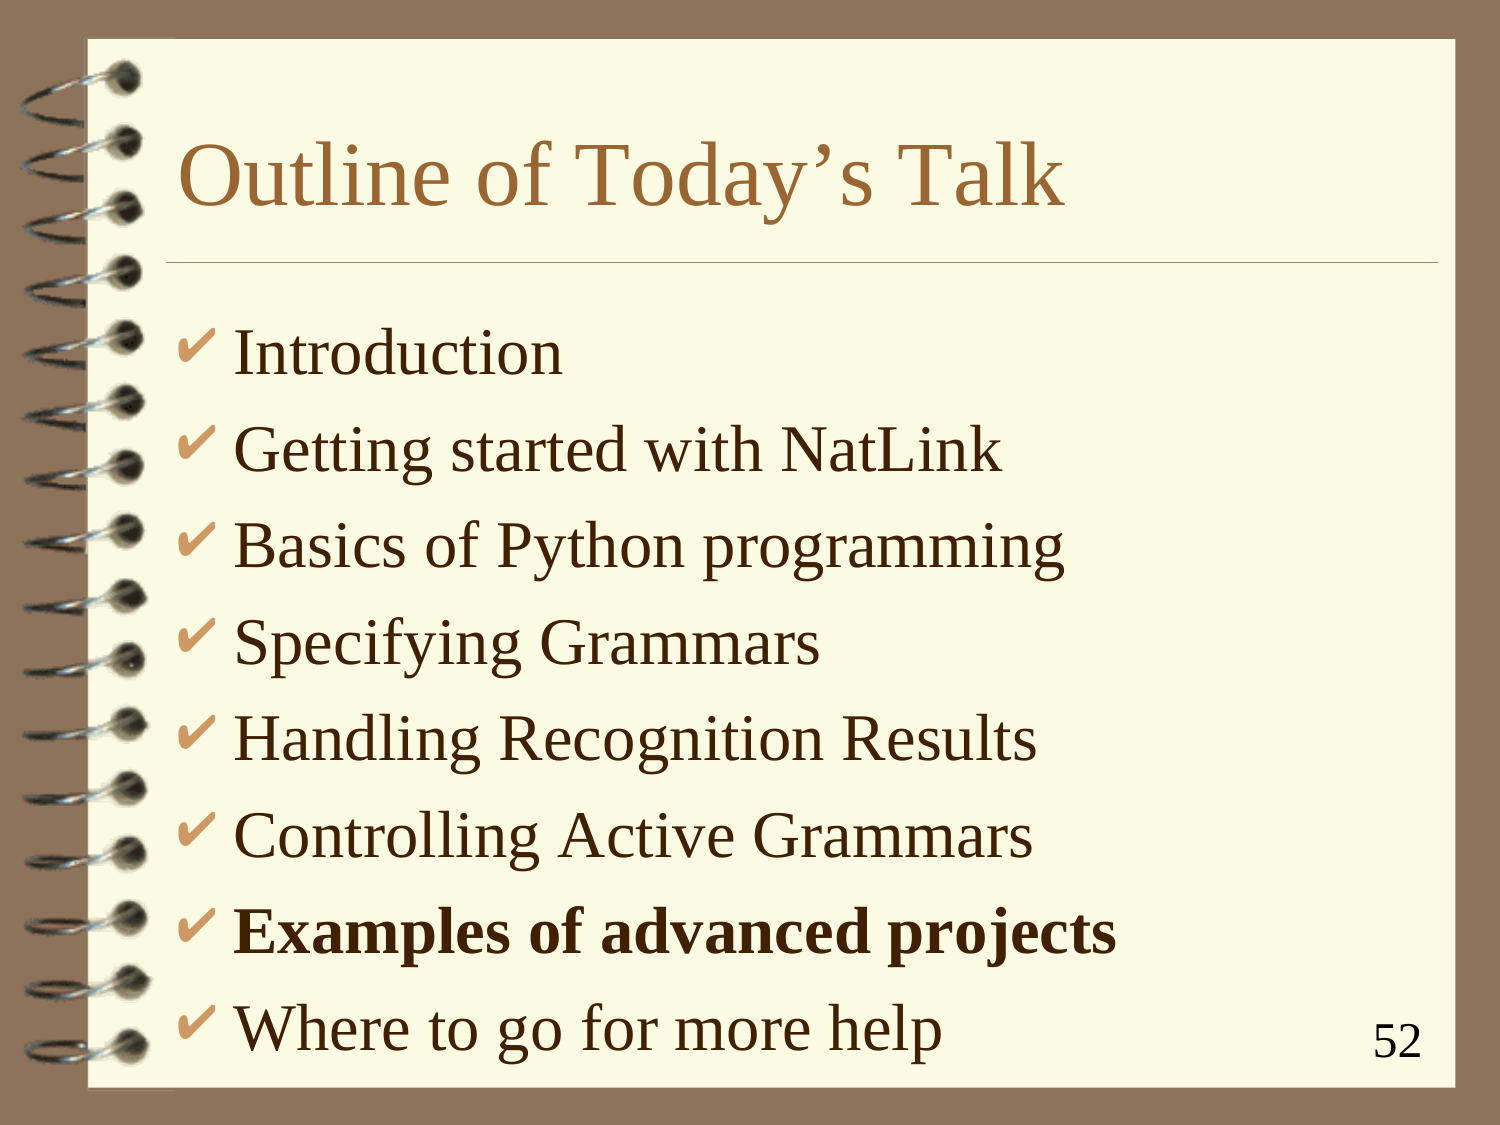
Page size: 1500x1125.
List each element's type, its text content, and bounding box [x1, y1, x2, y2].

picture [0, 0, 175, 1125]
list Introduction Getting started with NatLink Basics of Python programming Specifying Grammars Handling Recognition Results Controlling Active Grammars Examples of advanced projects Where to go for more help [162, 299, 1438, 976]
title Outline of Today’s Talk [162, 74, 1438, 263]
